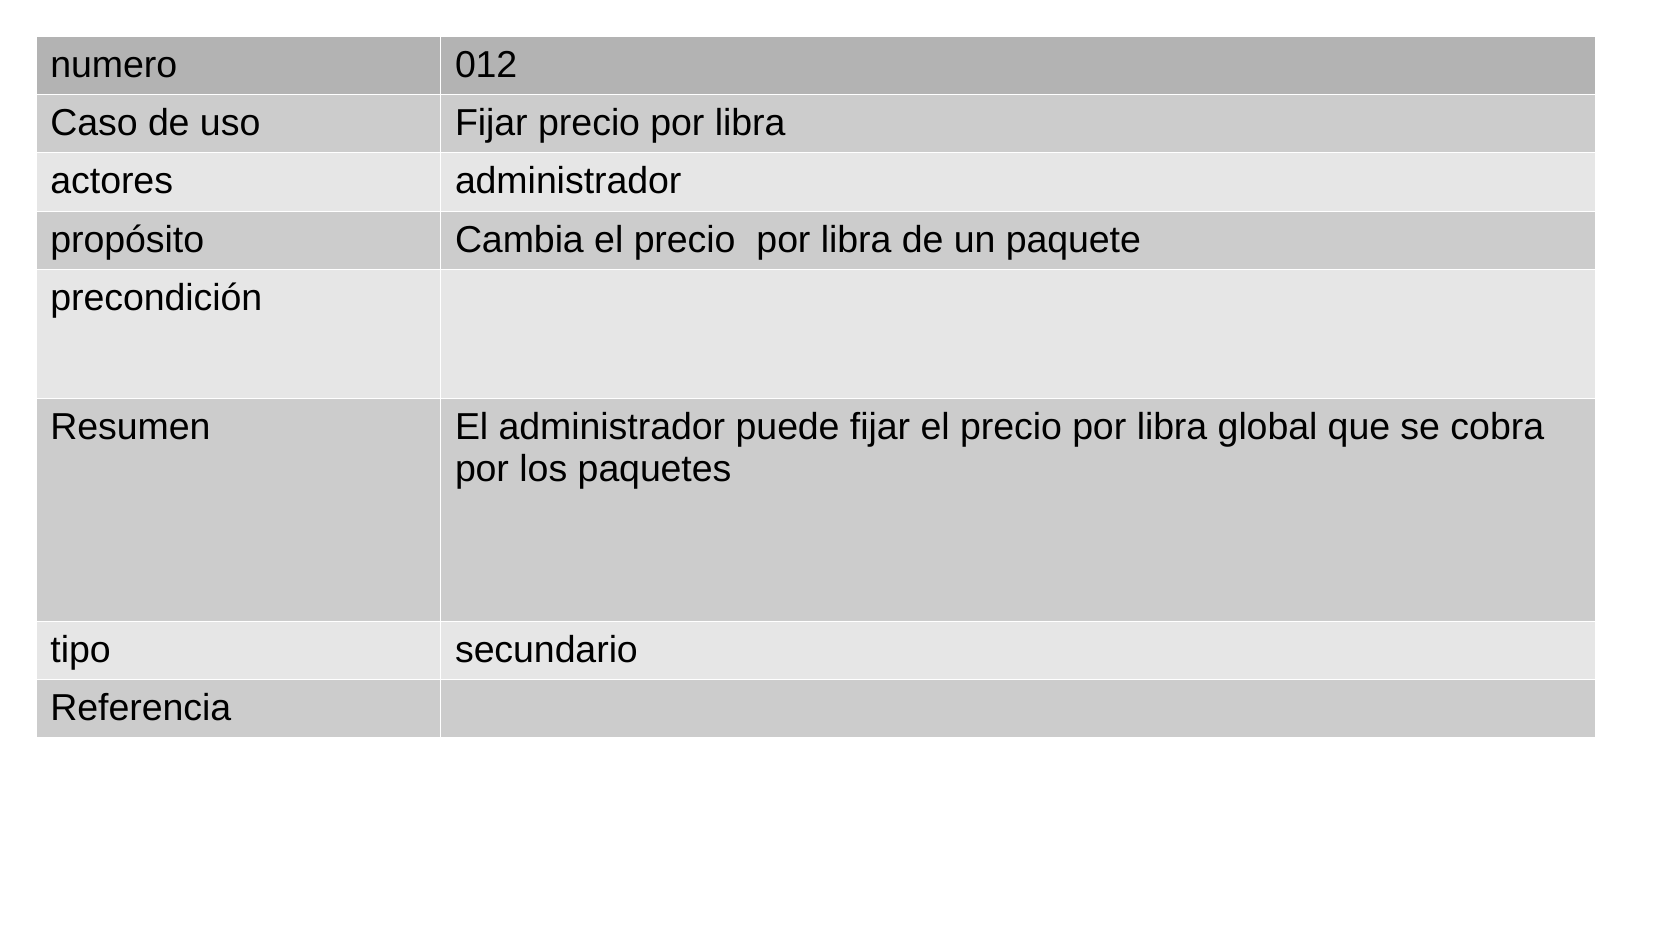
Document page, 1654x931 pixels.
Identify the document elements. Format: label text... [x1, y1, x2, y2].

table_cell tipo [37, 622, 440, 679]
table_cell Cambia el precio por libra de un paquete [441, 212, 1595, 269]
table_cell [441, 270, 1595, 398]
table_cell administrador [441, 153, 1595, 211]
table_cell El administrador puede fijar el precio por libra global que se cobra por los paquetes [441, 399, 1595, 621]
table_cell secundario [441, 622, 1595, 679]
table_cell precondición [37, 270, 440, 398]
table_cell Referencia [37, 680, 440, 737]
table_cell propósito [37, 212, 440, 269]
table_cell actores [37, 153, 440, 211]
table_cell [441, 680, 1595, 737]
table_cell Resumen [37, 399, 440, 621]
table_header 012 [441, 37, 1595, 94]
table_header numero [37, 37, 440, 94]
table_cell Fijar precio por libra [441, 95, 1595, 152]
table_cell Caso de uso [37, 95, 440, 152]
